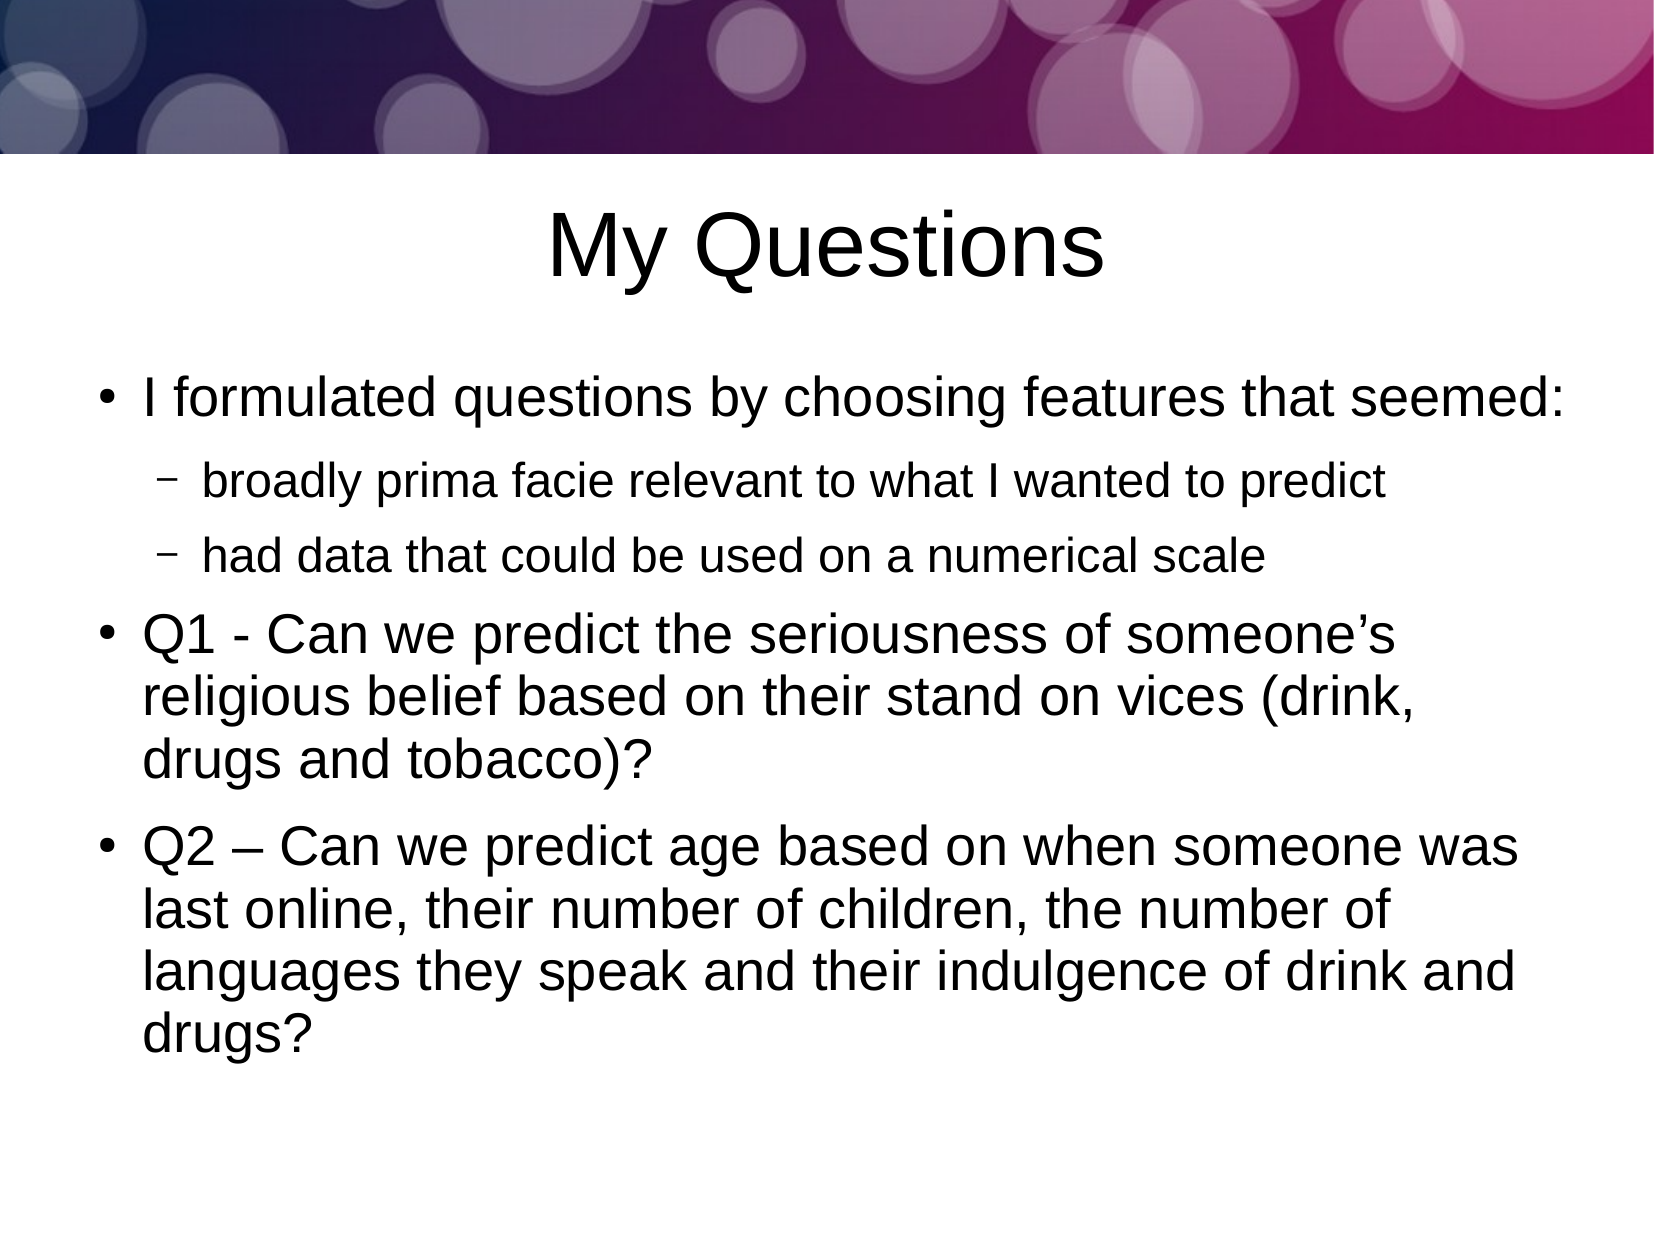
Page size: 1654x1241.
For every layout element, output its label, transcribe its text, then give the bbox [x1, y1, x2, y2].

list I formulated questions by choosing features that seemed: broadly prima facie relevant to what I wanted to predict had data that could be used on a numerical scale Q1 - Can we predict the seriousness of someone’s religious belief based on their stand on vices (drink, drugs and tobacco)? Q2 – Can we predict age based on when someone was last online, their number of children, the number of languages they speak and their indulgence of drink and drugs? [82, 366, 1571, 1087]
picture [0, 0, 1654, 154]
title My Questions [82, 159, 1571, 331]
